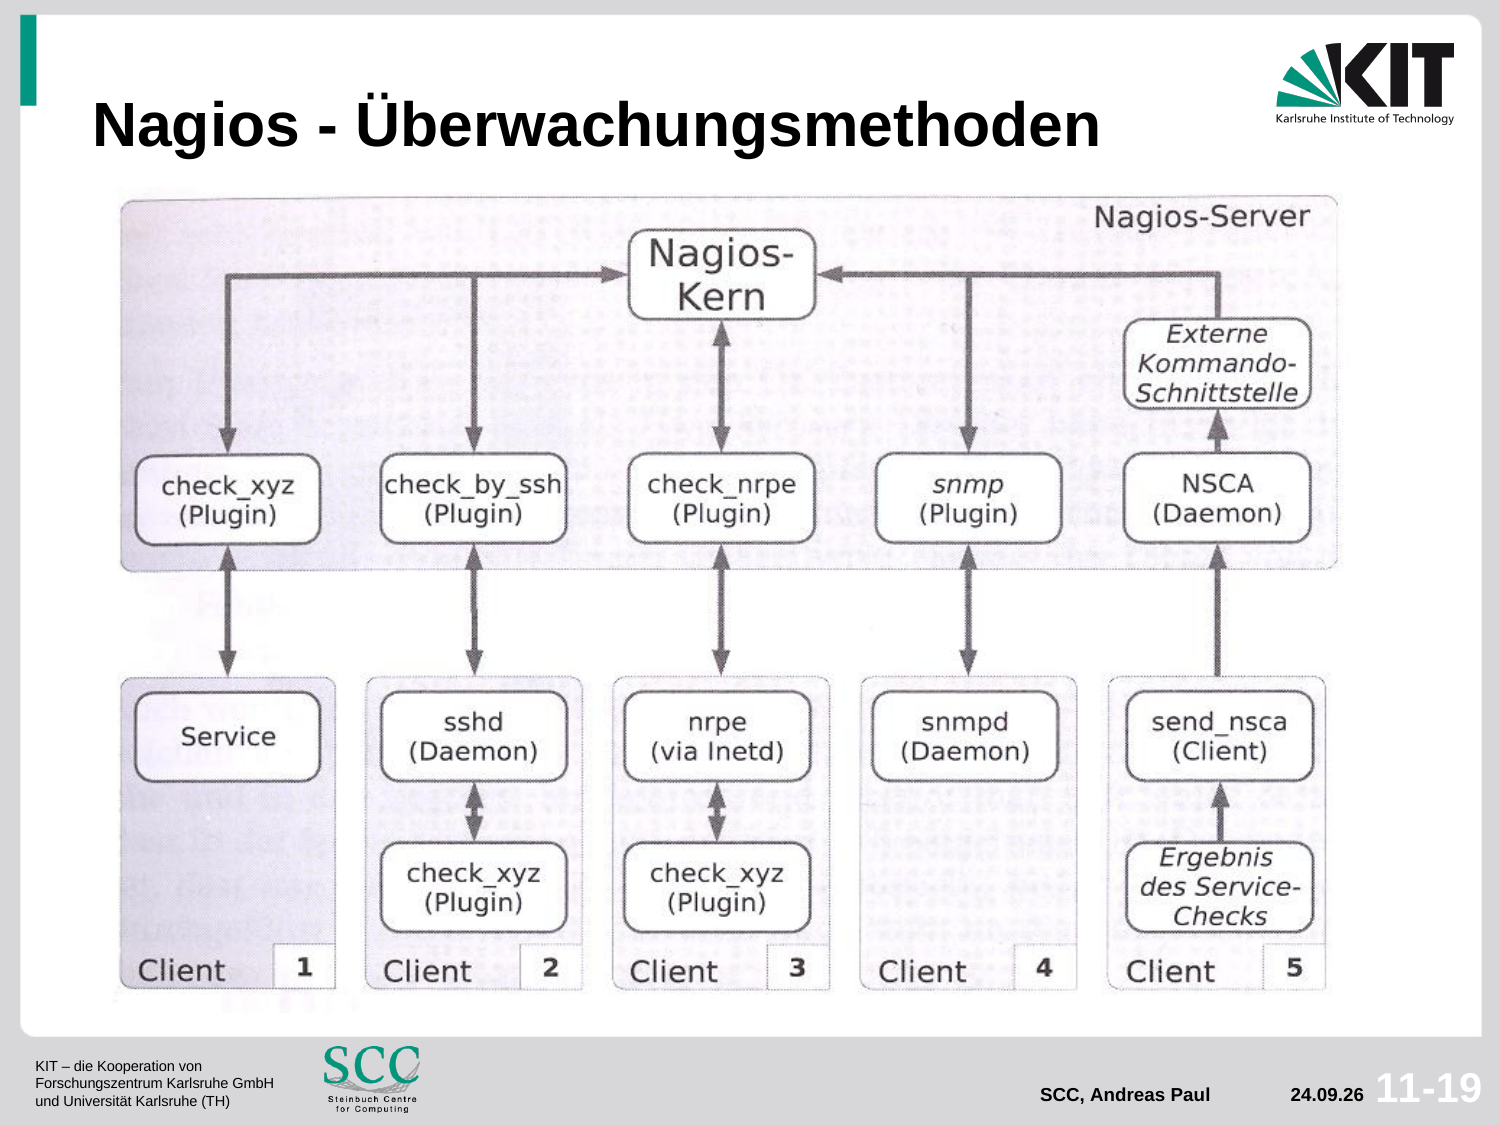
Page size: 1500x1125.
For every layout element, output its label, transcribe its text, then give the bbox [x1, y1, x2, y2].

picture [0, 0, 1500, 1125]
title Nagios - Überwachungsmethoden [92, 48, 1147, 199]
